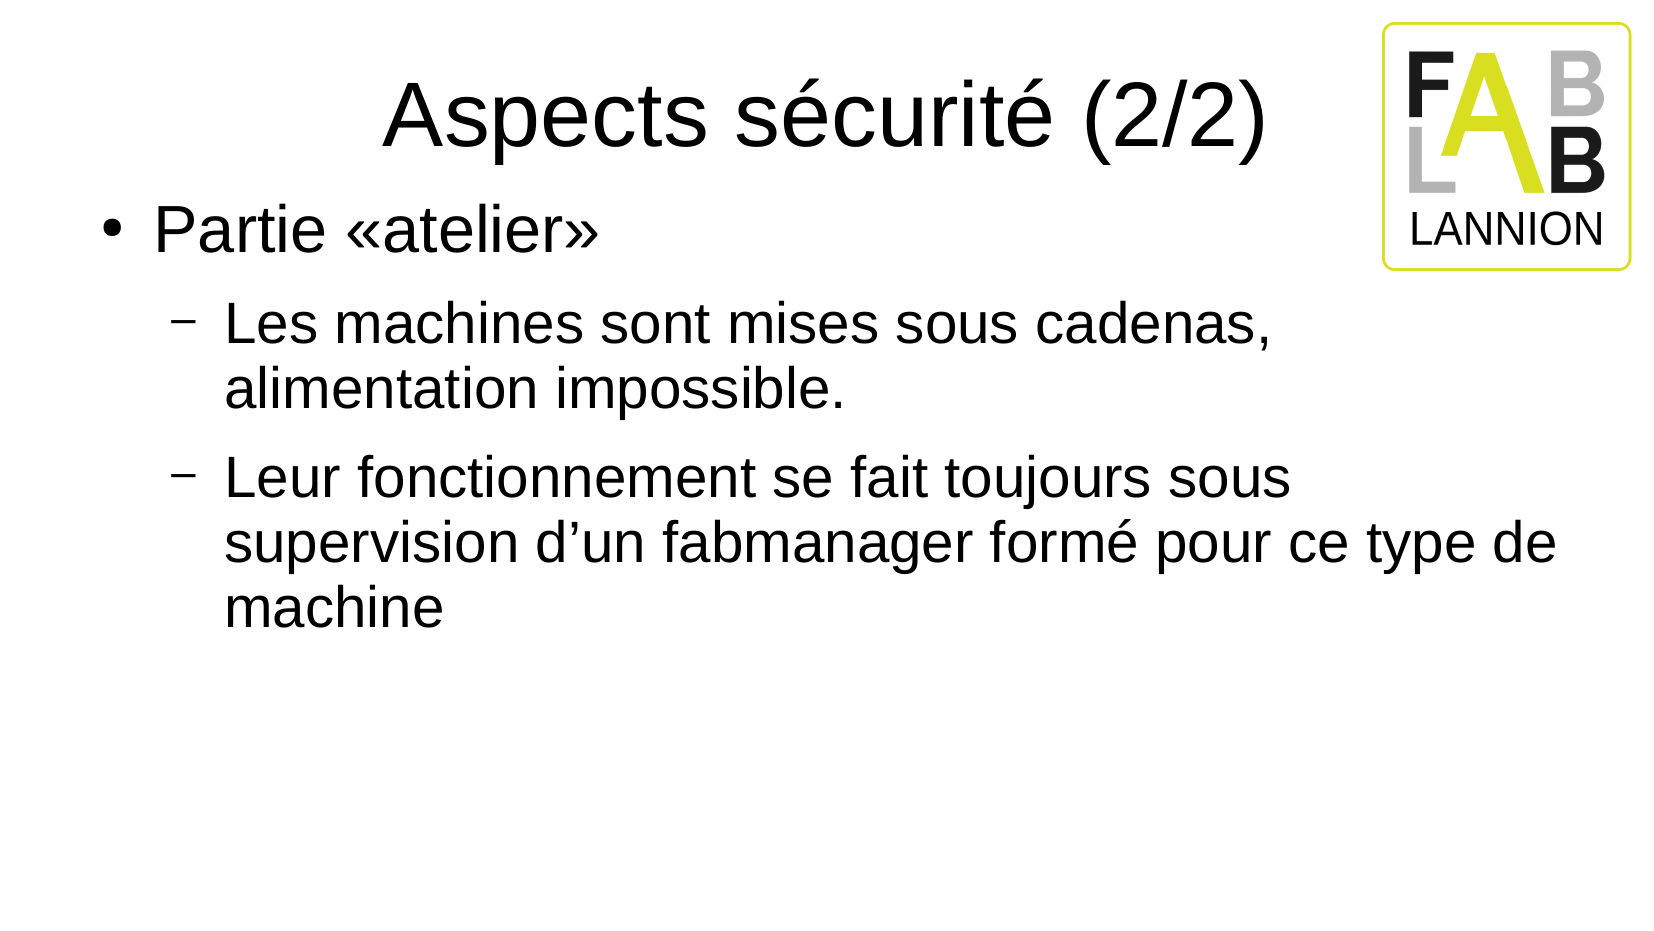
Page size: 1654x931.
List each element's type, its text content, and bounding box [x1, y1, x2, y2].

picture [1381, 21, 1632, 272]
list Partie «atelier» Les machines sont mises sous cadenas, alimentation impossible. Leur fonctionnement se fait toujours sous supervision d’un fabmanager formé pour ce type de machine [82, 192, 1571, 875]
title Aspects sécurité (2/2) [82, 37, 1381, 192]
